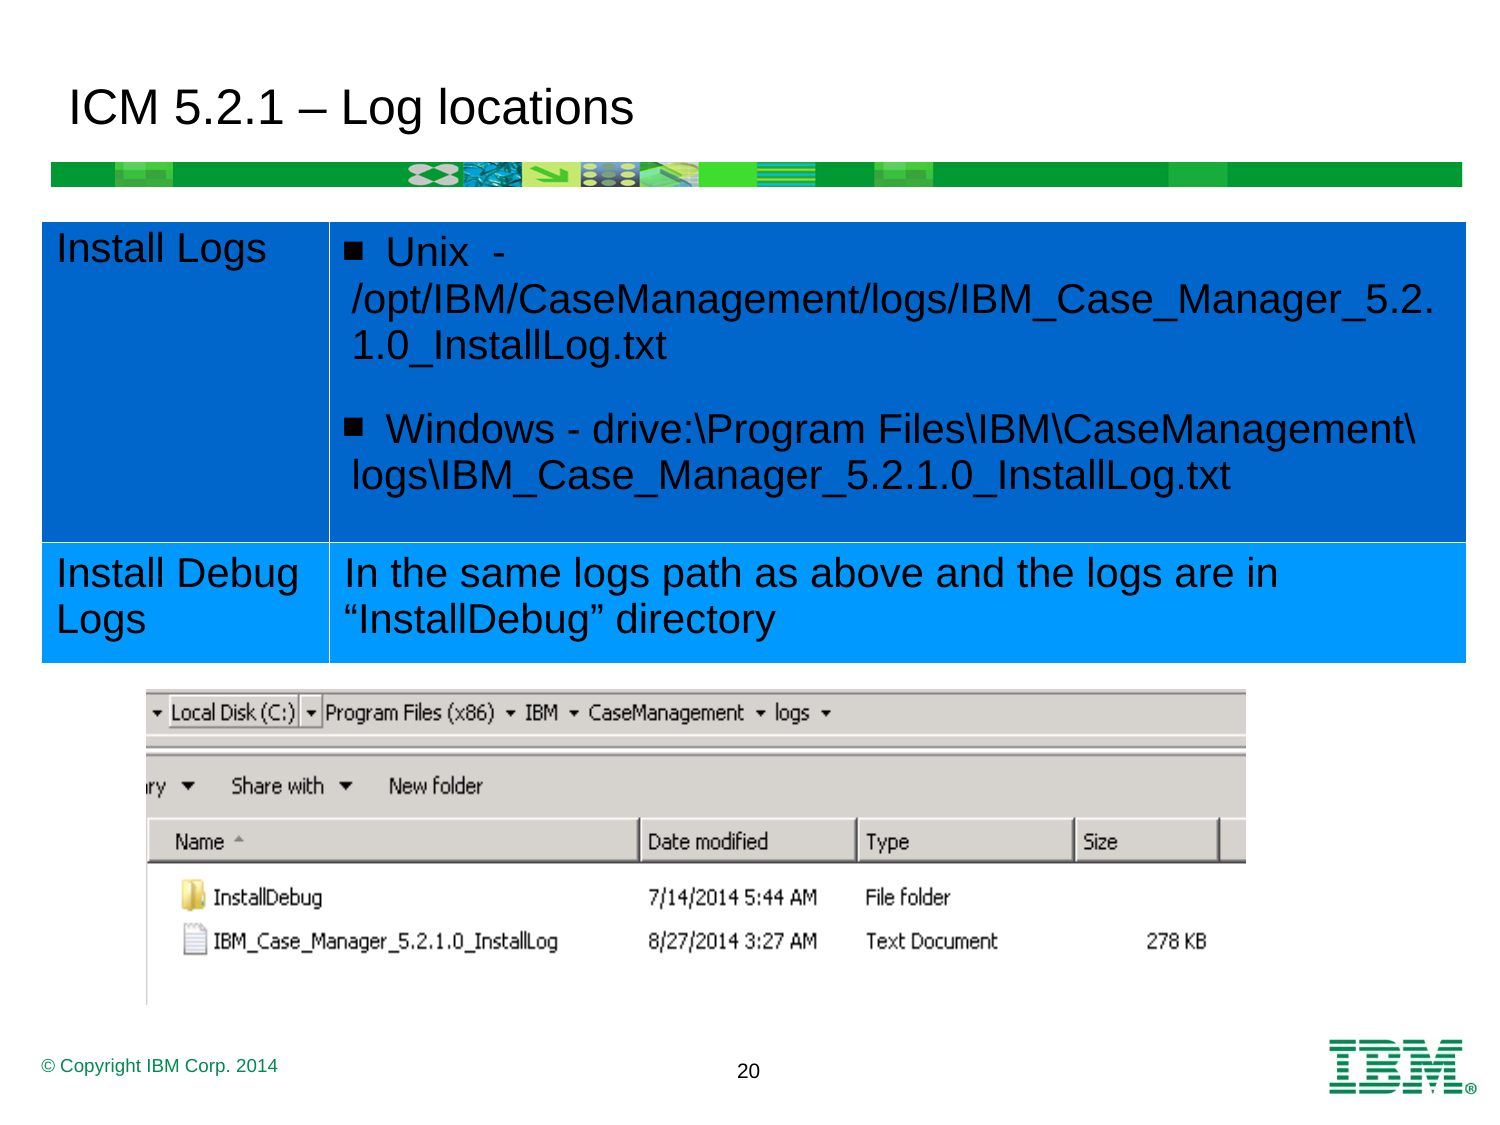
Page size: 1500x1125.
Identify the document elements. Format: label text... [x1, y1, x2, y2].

table_header Unix - /opt/IBM/CaseManagement/logs/IBM_Case_Manager_5.2.1.0_InstallLog.txt Windows - drive:\Program Files\IBM\CaseManagement\logs\IBM_Case_Manager_5.2.1.0_InstallLog.txt [330, 222, 1466, 542]
title ICM 5.2.1 – Log locations [53, 69, 1239, 144]
table_cell Install Debug Logs [42, 543, 329, 663]
picture [50, 161, 1463, 189]
picture [146, 689, 1246, 1006]
picture [1327, 1037, 1479, 1096]
table_cell In the same logs path as above and the logs are in “InstallDebug” directory [330, 543, 1466, 663]
table_header Install Logs [42, 222, 329, 542]
